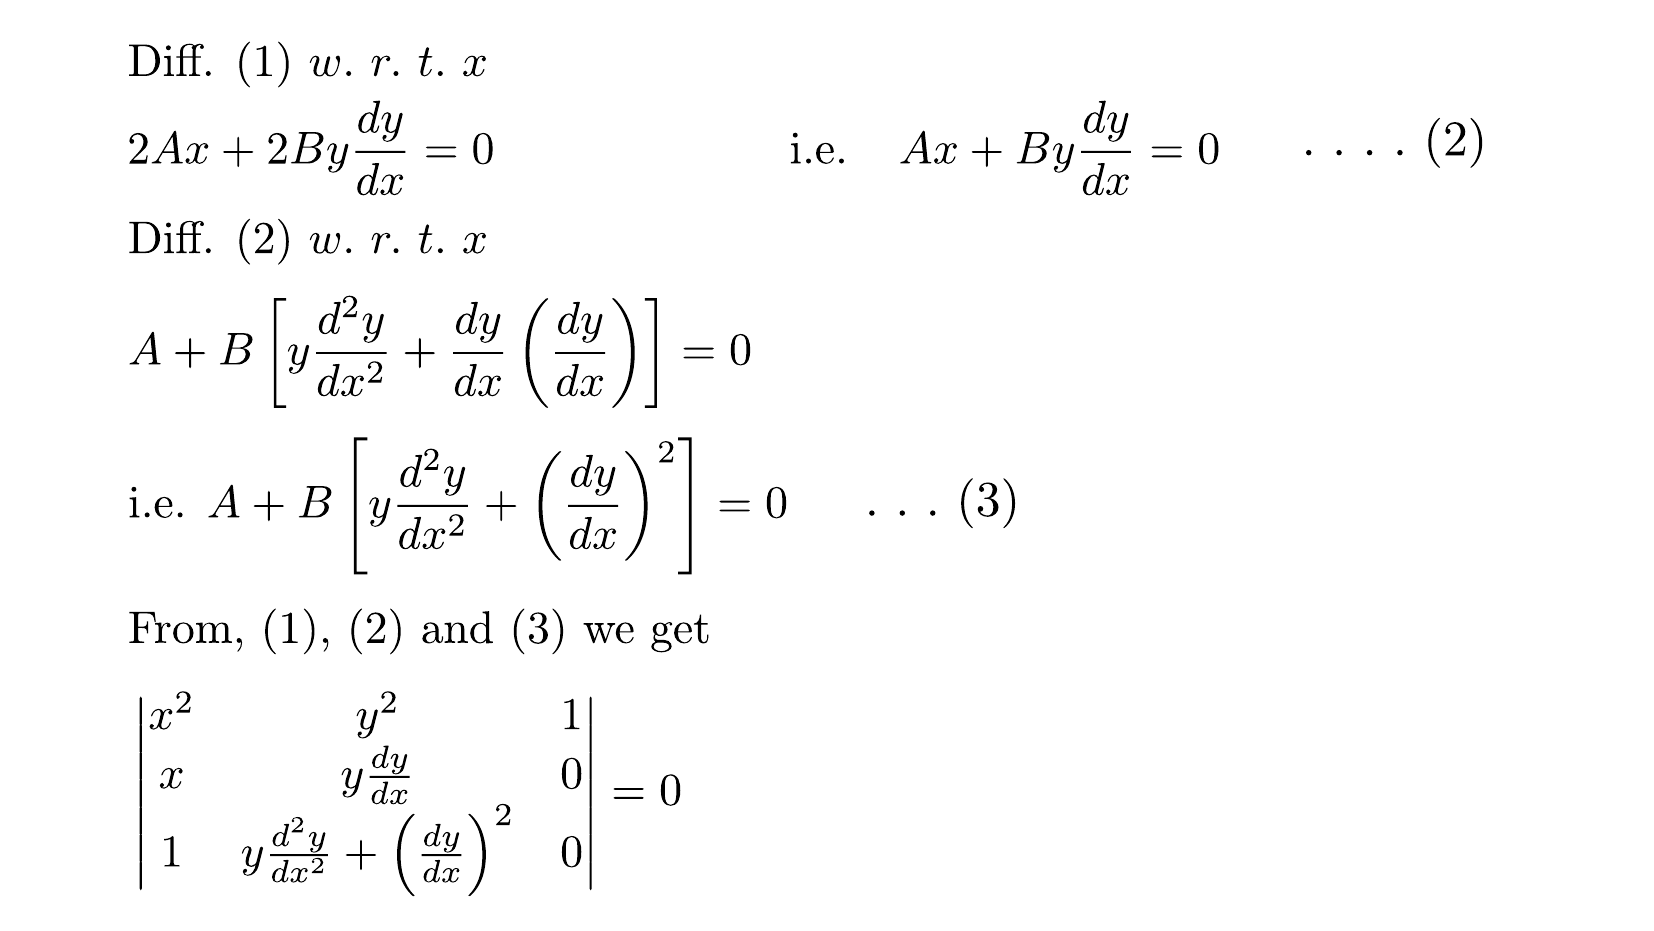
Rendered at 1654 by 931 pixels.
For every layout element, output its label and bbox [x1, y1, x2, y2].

text_box [867, 478, 1016, 529]
text_box [129, 437, 787, 575]
text_box [1304, 117, 1483, 168]
subtitle [47, 35, 1619, 875]
text_box [129, 100, 493, 196]
text_box [135, 691, 681, 897]
text_box [129, 295, 751, 408]
text_box [129, 41, 486, 88]
text_box [129, 218, 487, 265]
text_box [129, 608, 709, 655]
text_box [790, 100, 1219, 196]
